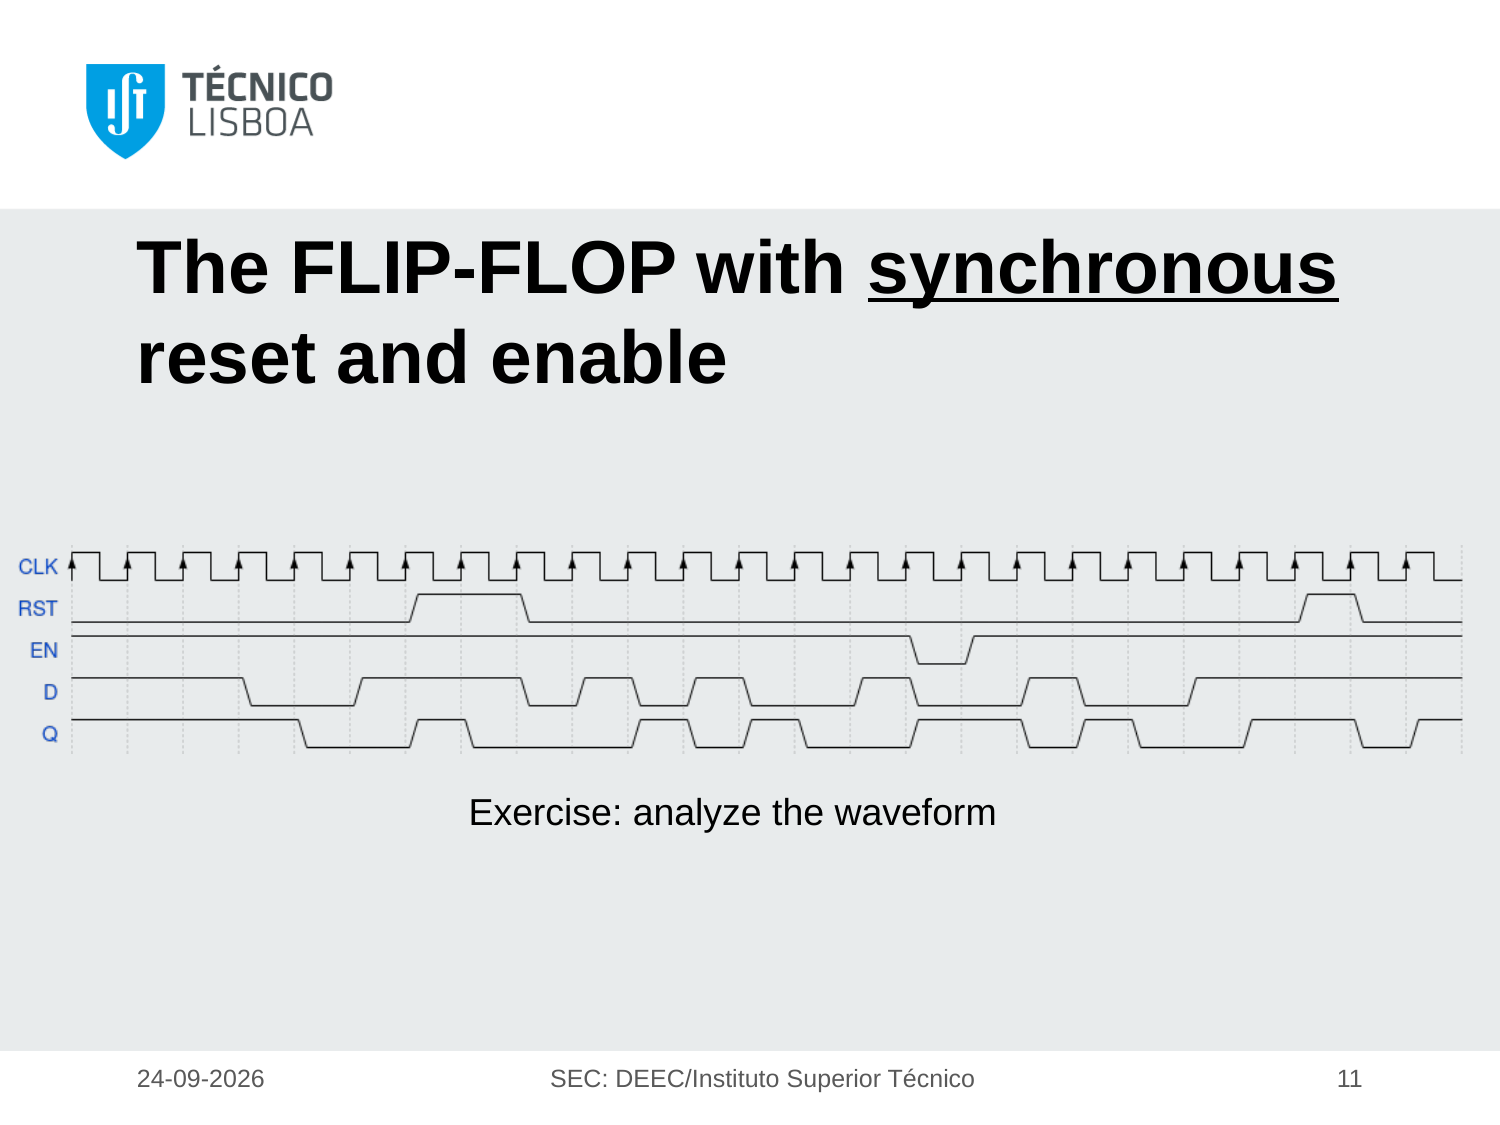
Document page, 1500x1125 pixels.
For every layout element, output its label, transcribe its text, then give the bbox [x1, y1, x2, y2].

picture [0, 0, 1500, 1125]
text_box Exercise: analyze the waveform [453, 783, 1012, 841]
title The FLIP-FLOP with synchronous reset and enable [121, 237, 1378, 381]
